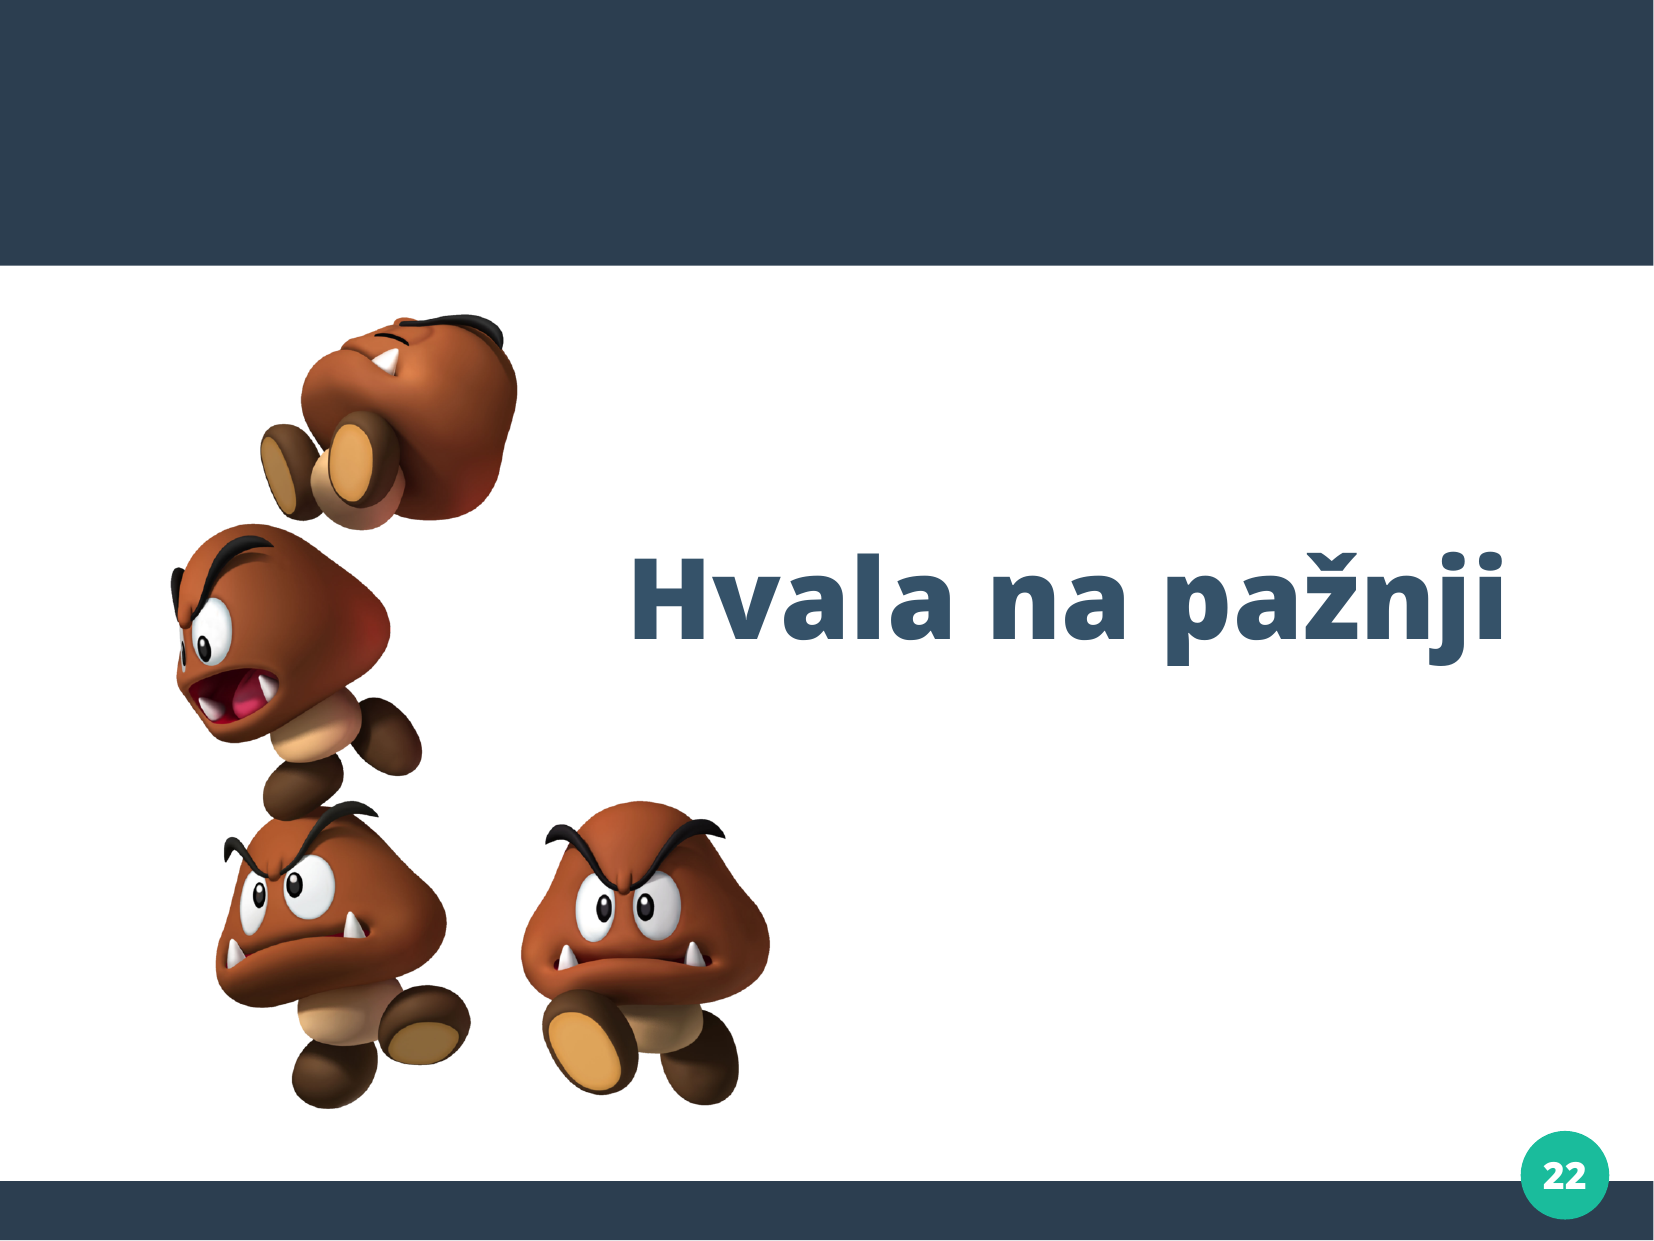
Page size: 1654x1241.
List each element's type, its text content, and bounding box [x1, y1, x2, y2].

picture [154, 295, 804, 1134]
title Hvala na pažnji [804, 484, 1654, 709]
